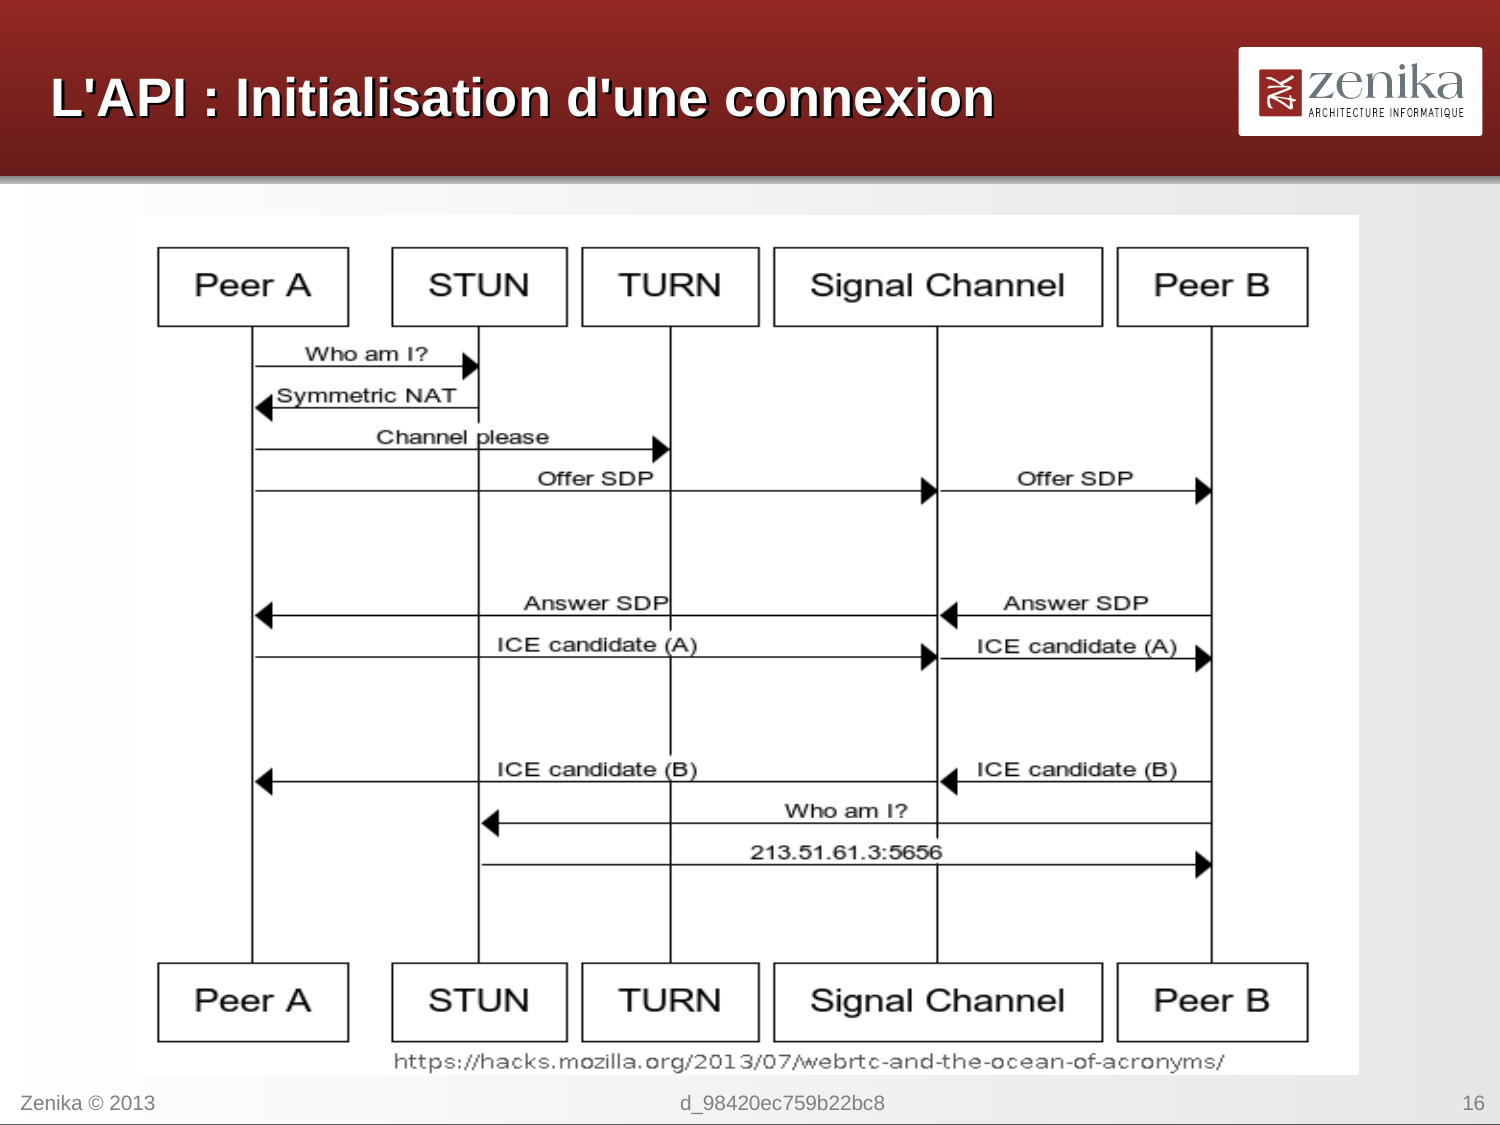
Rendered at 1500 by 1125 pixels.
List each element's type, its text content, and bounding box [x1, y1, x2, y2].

title L'API : Initialisation d'une connexion [50, 15, 1206, 180]
picture [1257, 58, 1464, 125]
picture [129, 215, 1359, 1075]
